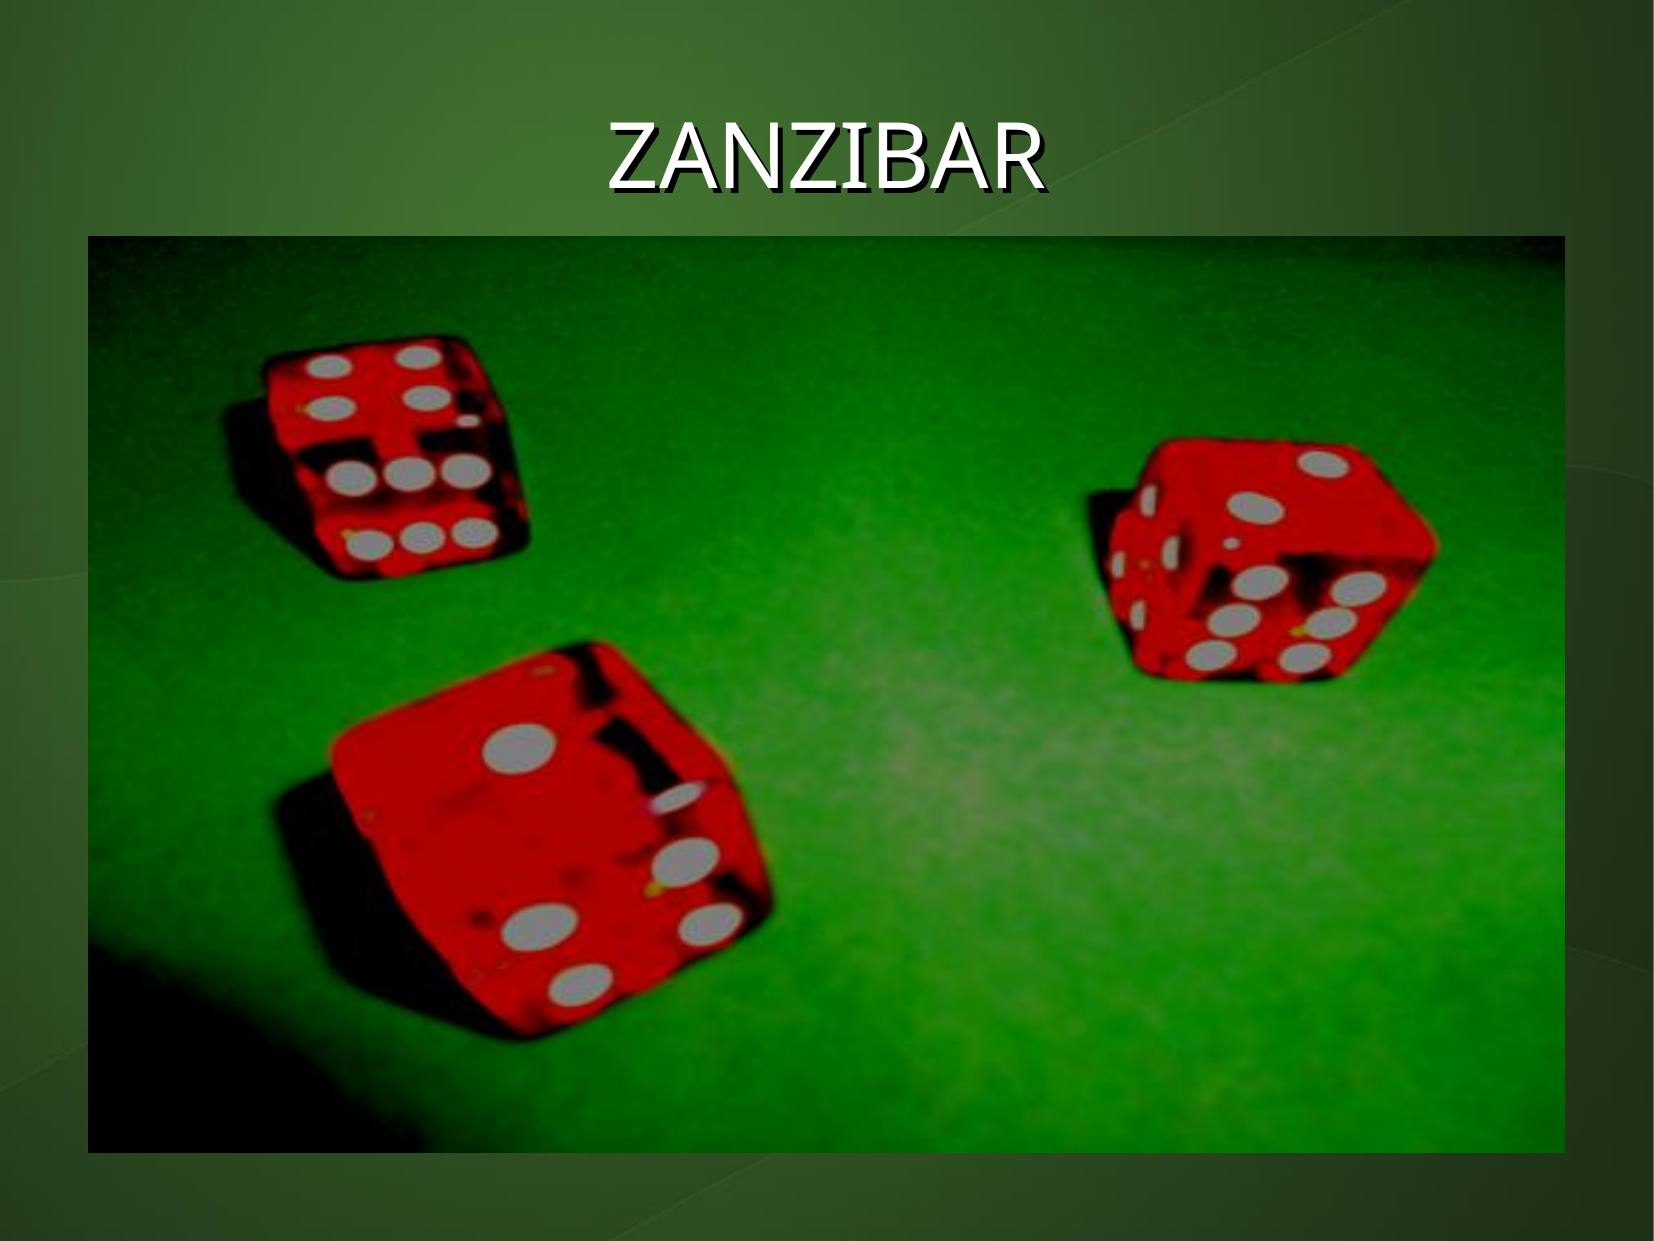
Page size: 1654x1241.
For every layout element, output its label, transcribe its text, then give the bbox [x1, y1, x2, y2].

title ZANZIBAR [82, 49, 1571, 257]
picture [0, 0, 1654, 1241]
